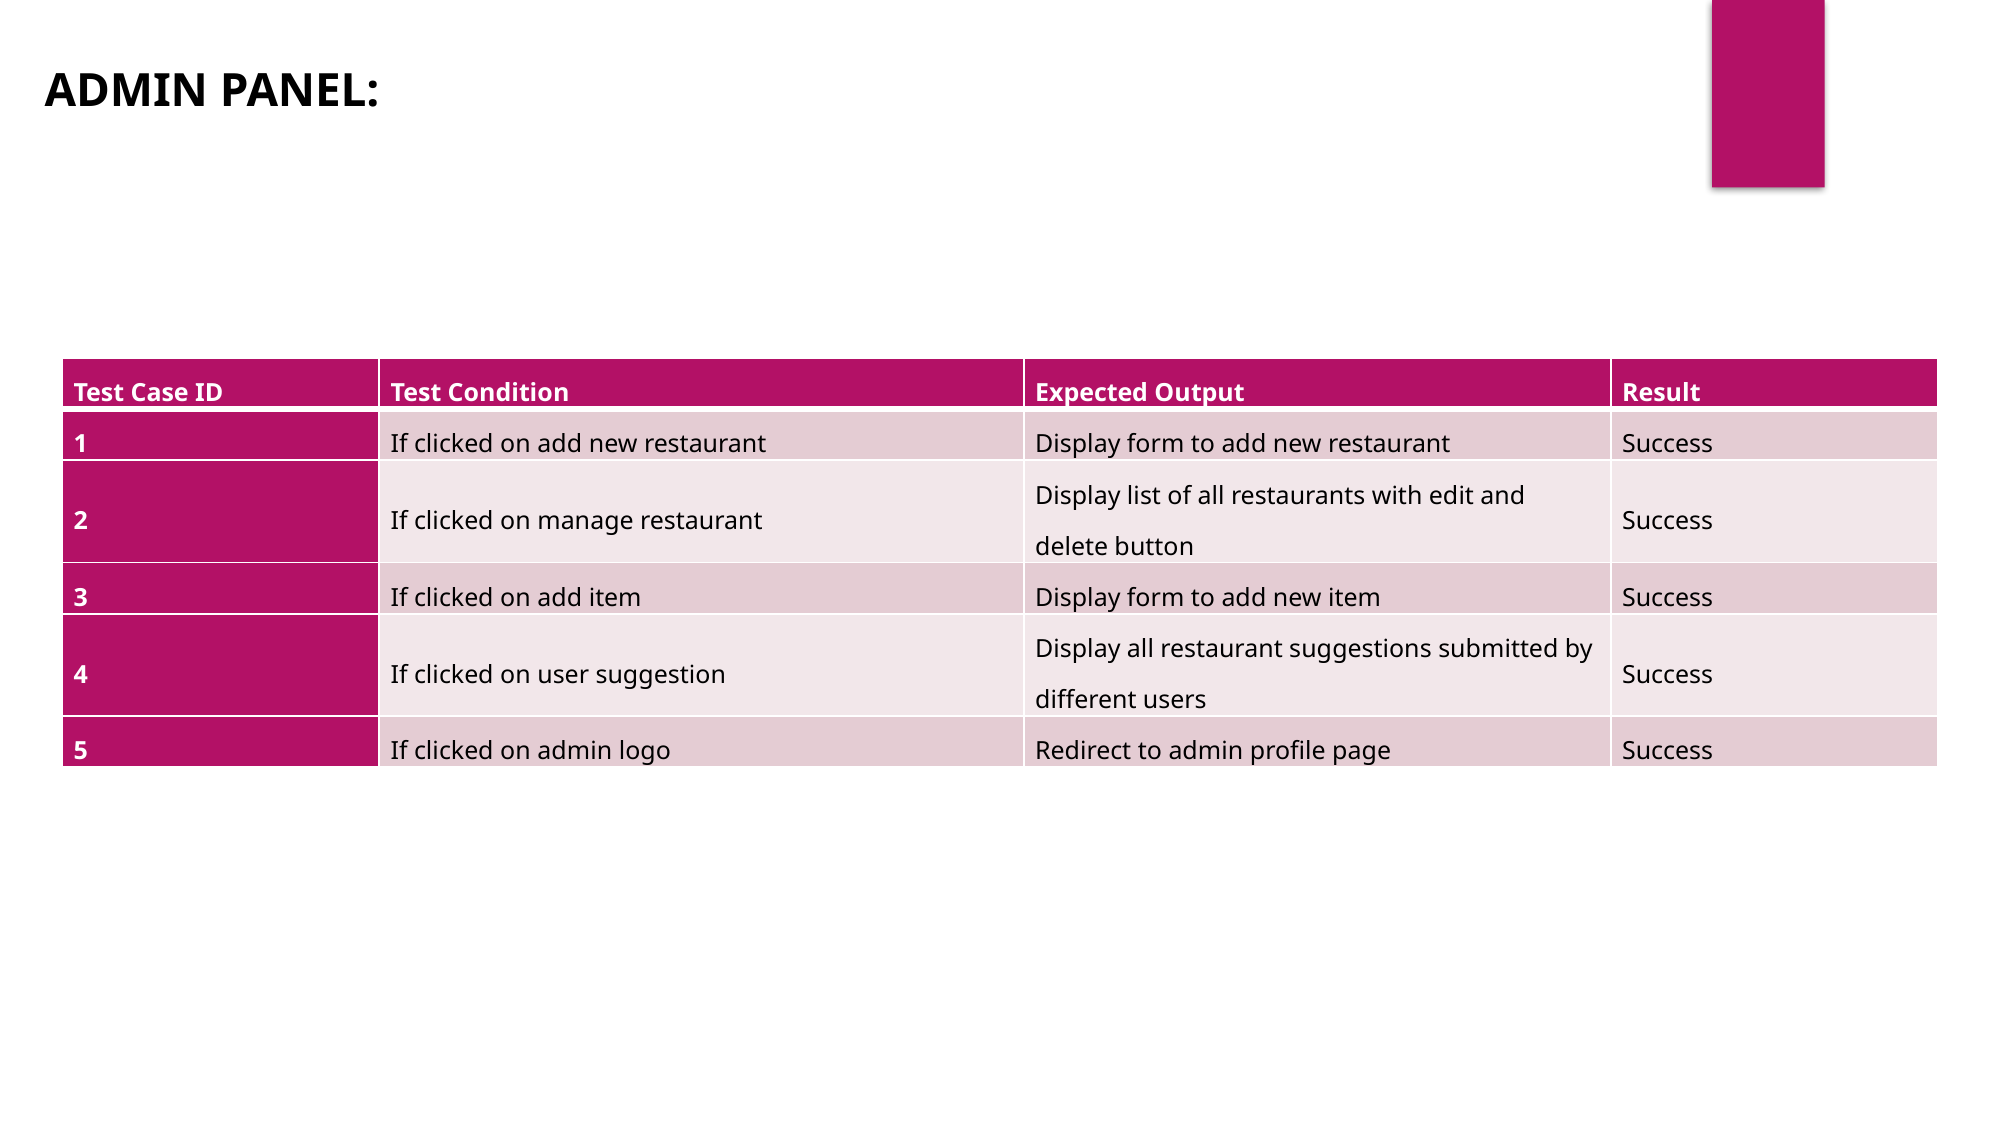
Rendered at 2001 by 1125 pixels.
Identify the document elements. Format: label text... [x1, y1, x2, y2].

table_header Test Case ID [63, 359, 378, 406]
table_header Result [1612, 359, 1937, 406]
table_header Expected Output [1025, 359, 1610, 406]
table_cell If clicked on manage restaurant [380, 461, 1023, 562]
table_cell Display form to add new item [1025, 563, 1610, 613]
title ADMIN PANEL: [29, 29, 1467, 146]
table_cell Display all restaurant suggestions submitted by different users [1025, 615, 1610, 715]
table_cell 4 [63, 615, 378, 715]
table_cell Redirect to admin profile page [1025, 717, 1610, 766]
table_cell Success [1612, 412, 1937, 459]
table_cell Success [1612, 615, 1937, 715]
table_cell Display list of all restaurants with edit and delete button [1025, 461, 1610, 562]
table_cell 3 [63, 563, 378, 613]
table_cell If clicked on user suggestion [380, 615, 1023, 715]
table_cell Display form to add new restaurant [1025, 412, 1610, 459]
table_cell Success [1612, 563, 1937, 613]
table_cell If clicked on add item [380, 563, 1023, 613]
table_cell 2 [63, 461, 378, 562]
table_cell 1 [63, 412, 378, 459]
table_cell If clicked on admin logo [380, 717, 1023, 766]
table_cell Success [1612, 717, 1937, 766]
table_header Test Condition [380, 359, 1023, 406]
table_cell Success [1612, 461, 1937, 562]
table_cell If clicked on add new restaurant [380, 412, 1023, 459]
table_cell 5 [63, 717, 378, 766]
